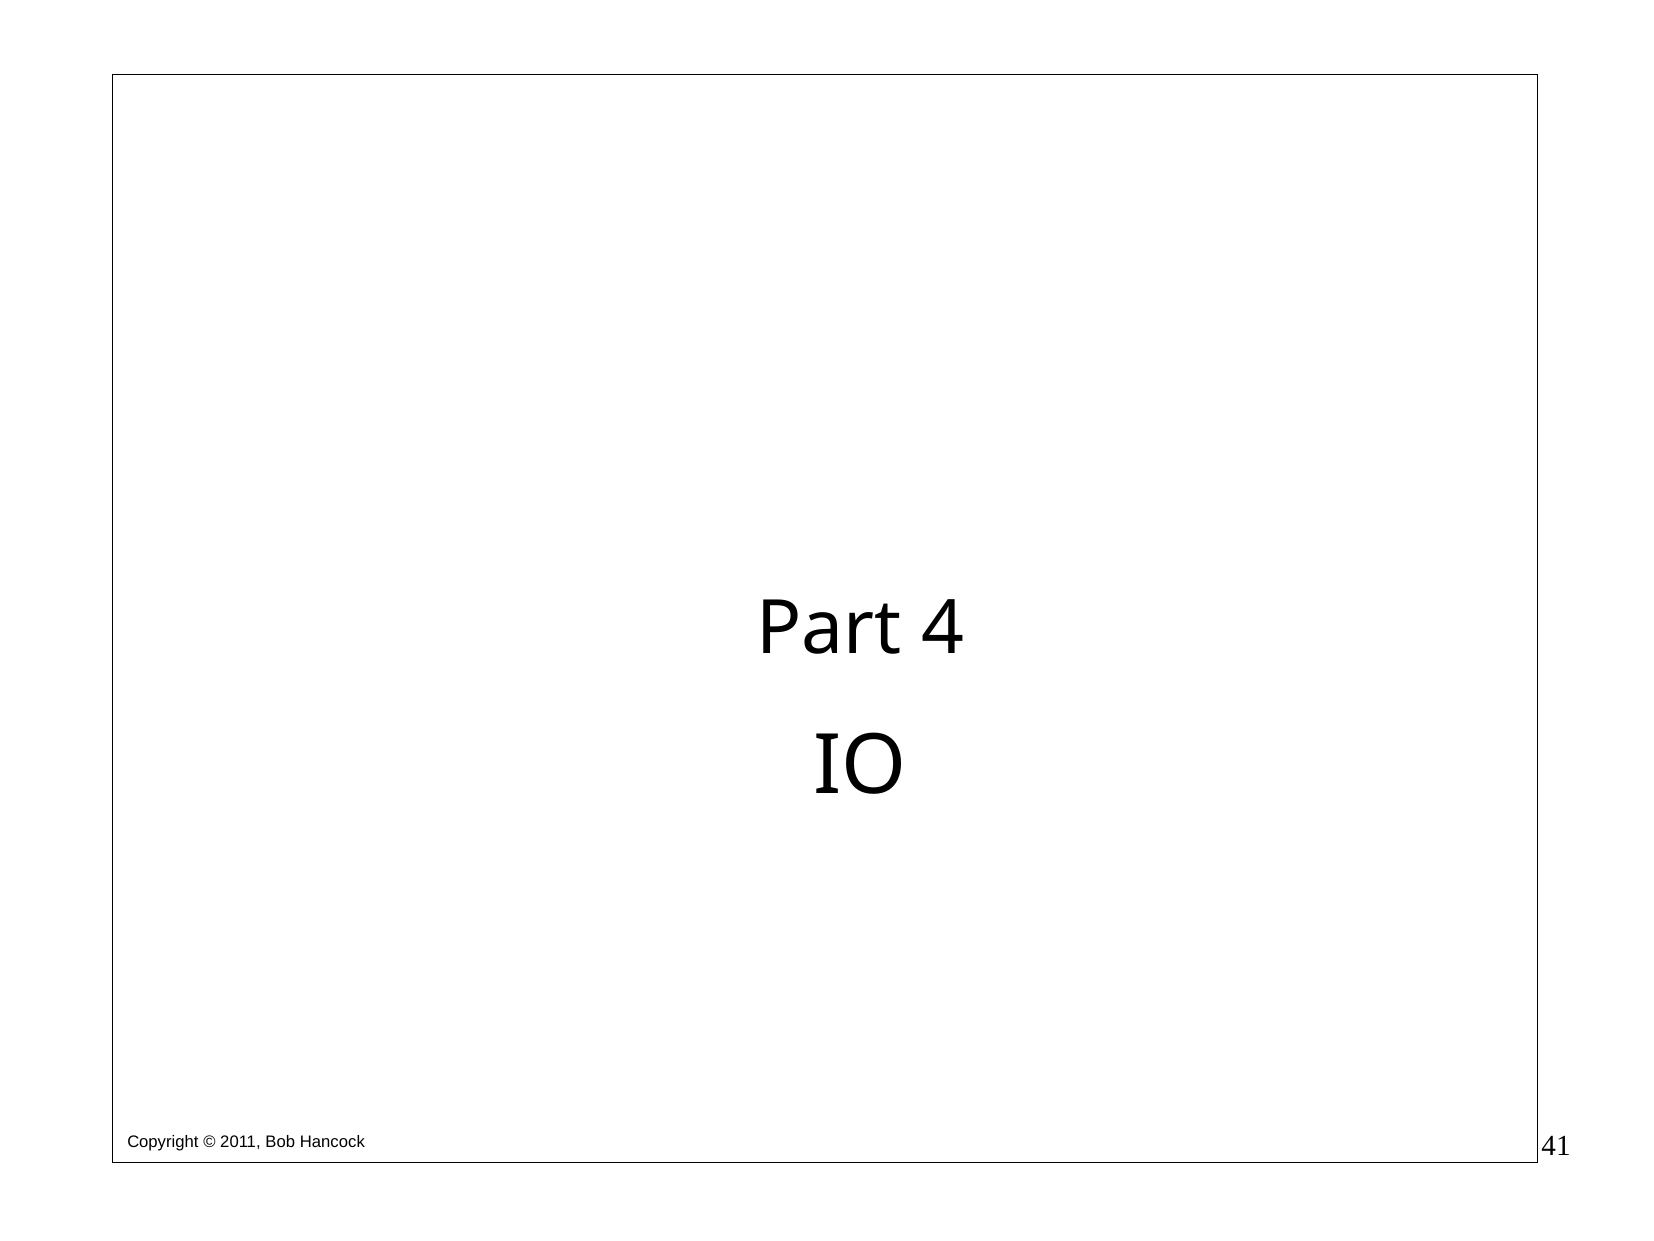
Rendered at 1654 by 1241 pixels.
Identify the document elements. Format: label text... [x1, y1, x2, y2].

text_box Copyright © 2011, Bob Hancock [112, 1125, 381, 1159]
list Part 4 IO [150, 262, 1501, 1126]
